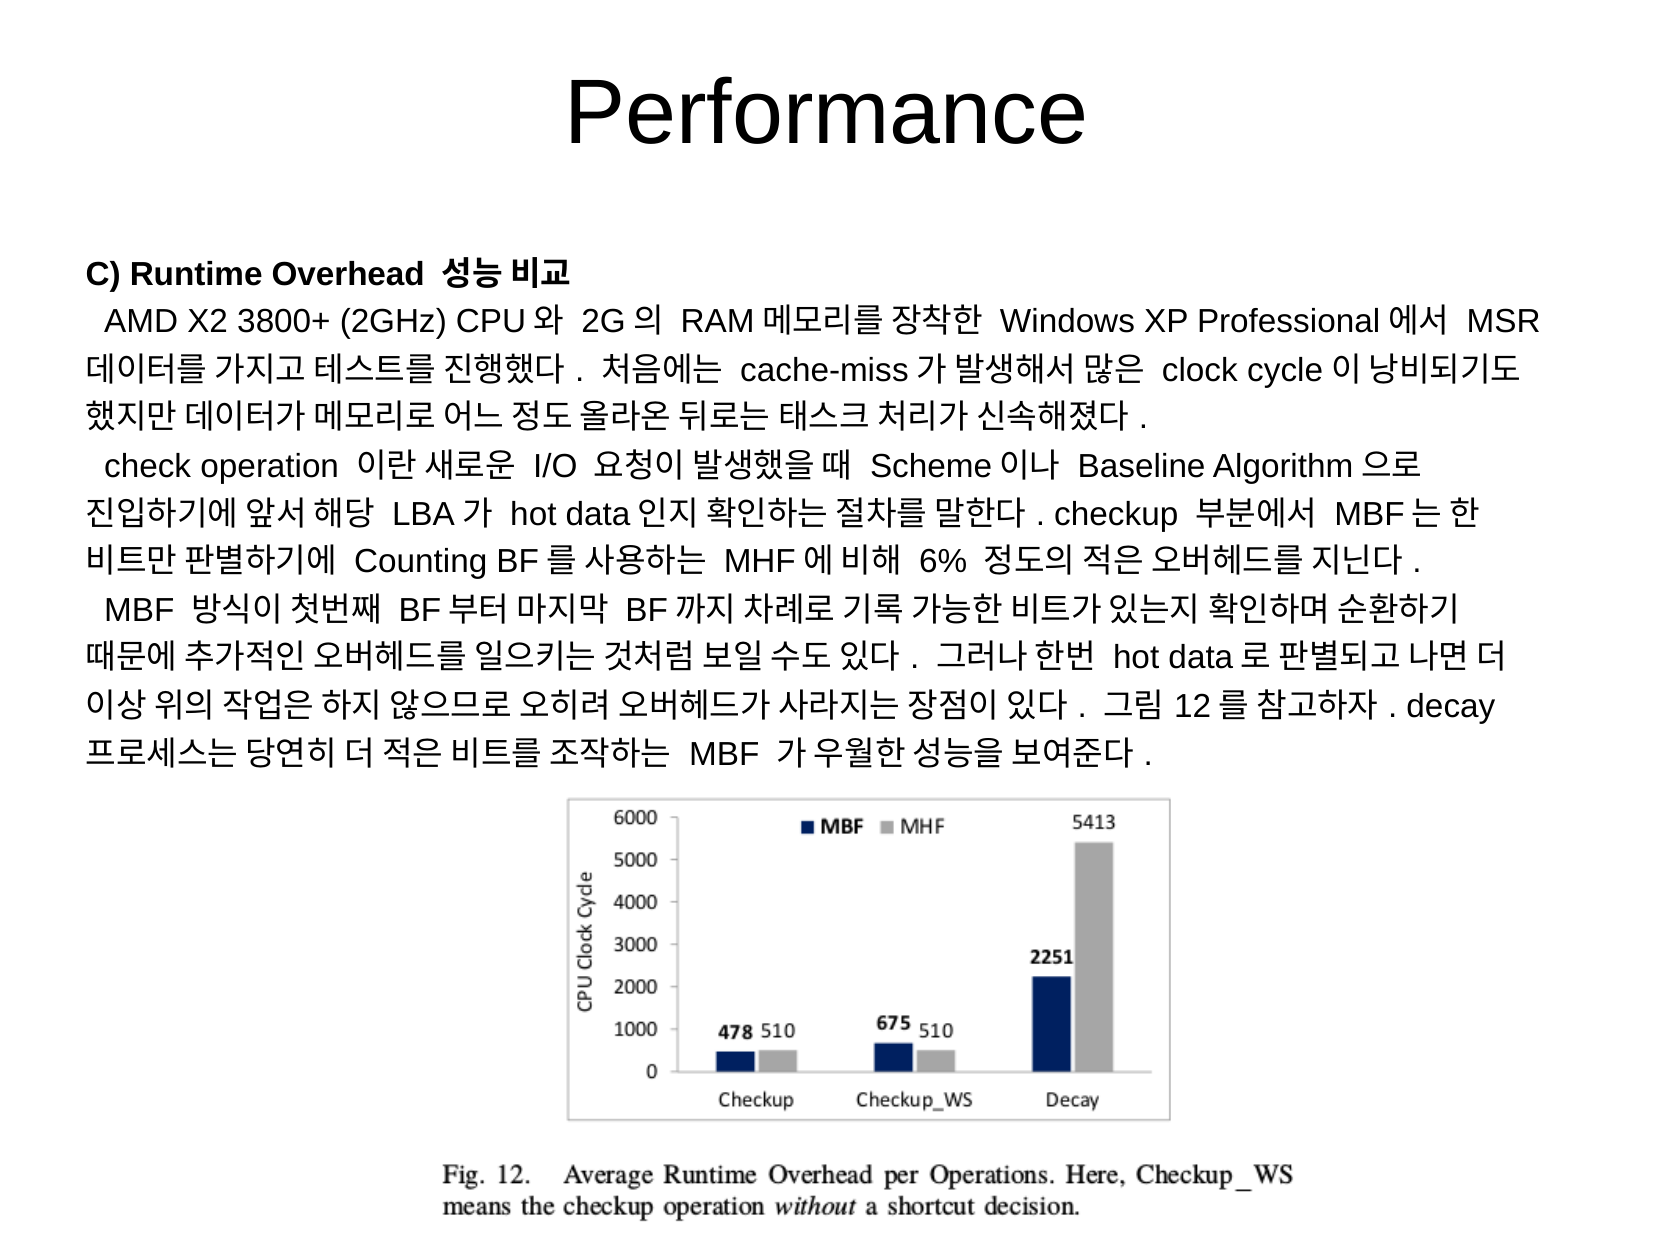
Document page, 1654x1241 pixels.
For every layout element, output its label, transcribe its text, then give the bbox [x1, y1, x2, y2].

title Performance [82, 8, 1571, 216]
text_box C) Runtime Overhead 성능 비교 AMD X2 3800+ (2GHz) CPU와 2G의 RAM메모리를 장착한 Windows XP Professional에서 MSR데이터를 가지고 테스트를 진행했다. 처음에는 cache-miss가 발생해서 많은 clock cycle이 낭비되기도 했지만 데이터가 메모리로 어느 정도 올라온 뒤로는 태스크 처리가 신속해졌다. check operation 이란 새로운 I/O 요청이 발생했을 때 Scheme이나 Baseline Algorithm으로 진입하기에 앞서 해당 LBA가 hot data인지 확인하는 절차를 말한다. checkup 부분에서 MBF는 한 비트만 판별하기에 Counting BF를 사용하는 MHF에 비해 6% 정도의 적은 오버헤드를 지닌다. MBF 방식이 첫번째 BF부터 마지막 BF까지 차례로 기록 가능한 비트가 있는지 확인하며 순환하기 때문에 추가적인 오버헤드를 일으키는 것처럼 보일 수도 있다. 그러나 한번 hot data로 판별되고 나면 더 이상 위의 작업은 하지 않으므로 오히려 오버헤드가 사라지는 장점이 있다. 그림12를 참고하자. decay 프로세스는 당연히 더 적은 비트를 조작하는 MBF 가 우월한 성능을 보여준다. [70, 239, 1564, 799]
picture [404, 799, 1351, 1240]
